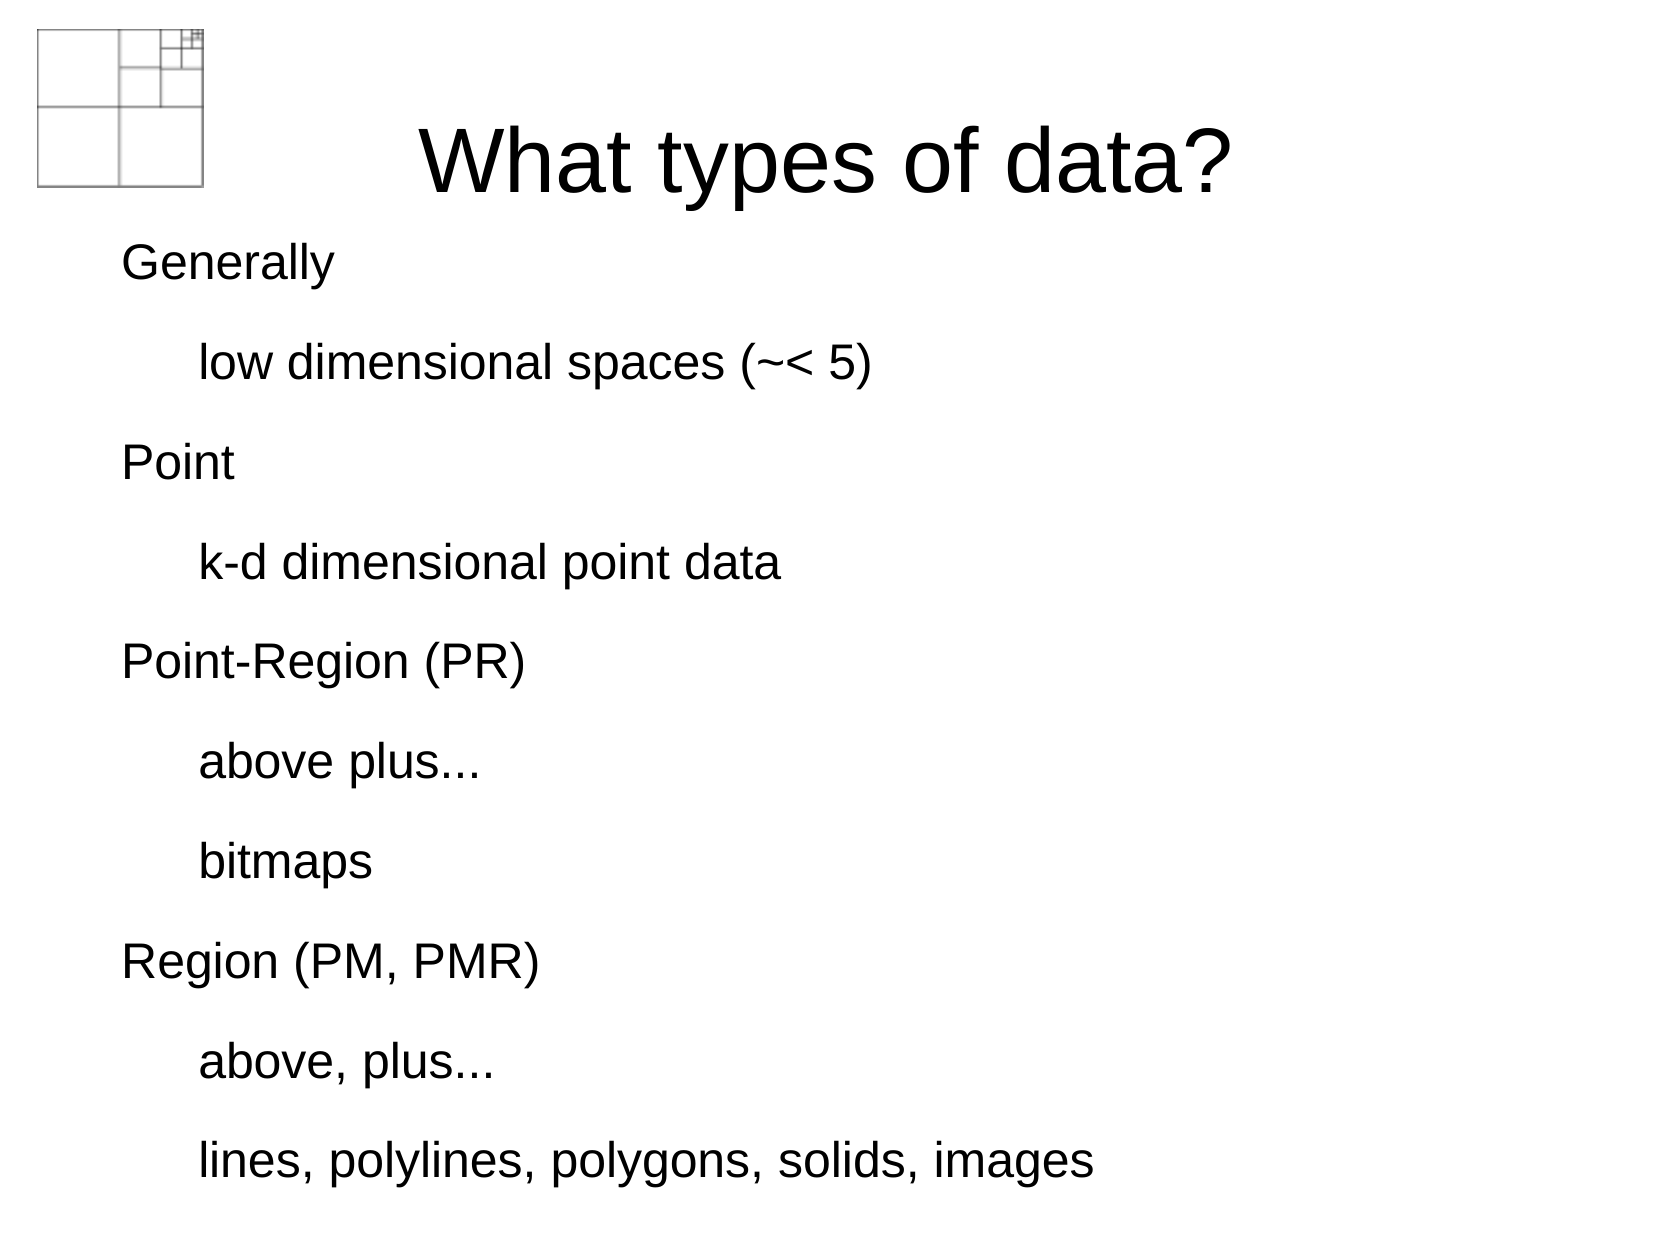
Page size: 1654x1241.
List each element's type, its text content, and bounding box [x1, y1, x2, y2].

title What types of data? [82, 56, 1571, 250]
text_box Generally low dimensional spaces (~< 5)‏ Point k-d dimensional point data Point-Region (PR)‏ above plus... bitmaps Region (PM, PMR)‏ above, plus... lines, polylines, polygons, solids, images [89, 219, 1578, 1131]
picture [37, 29, 204, 188]
